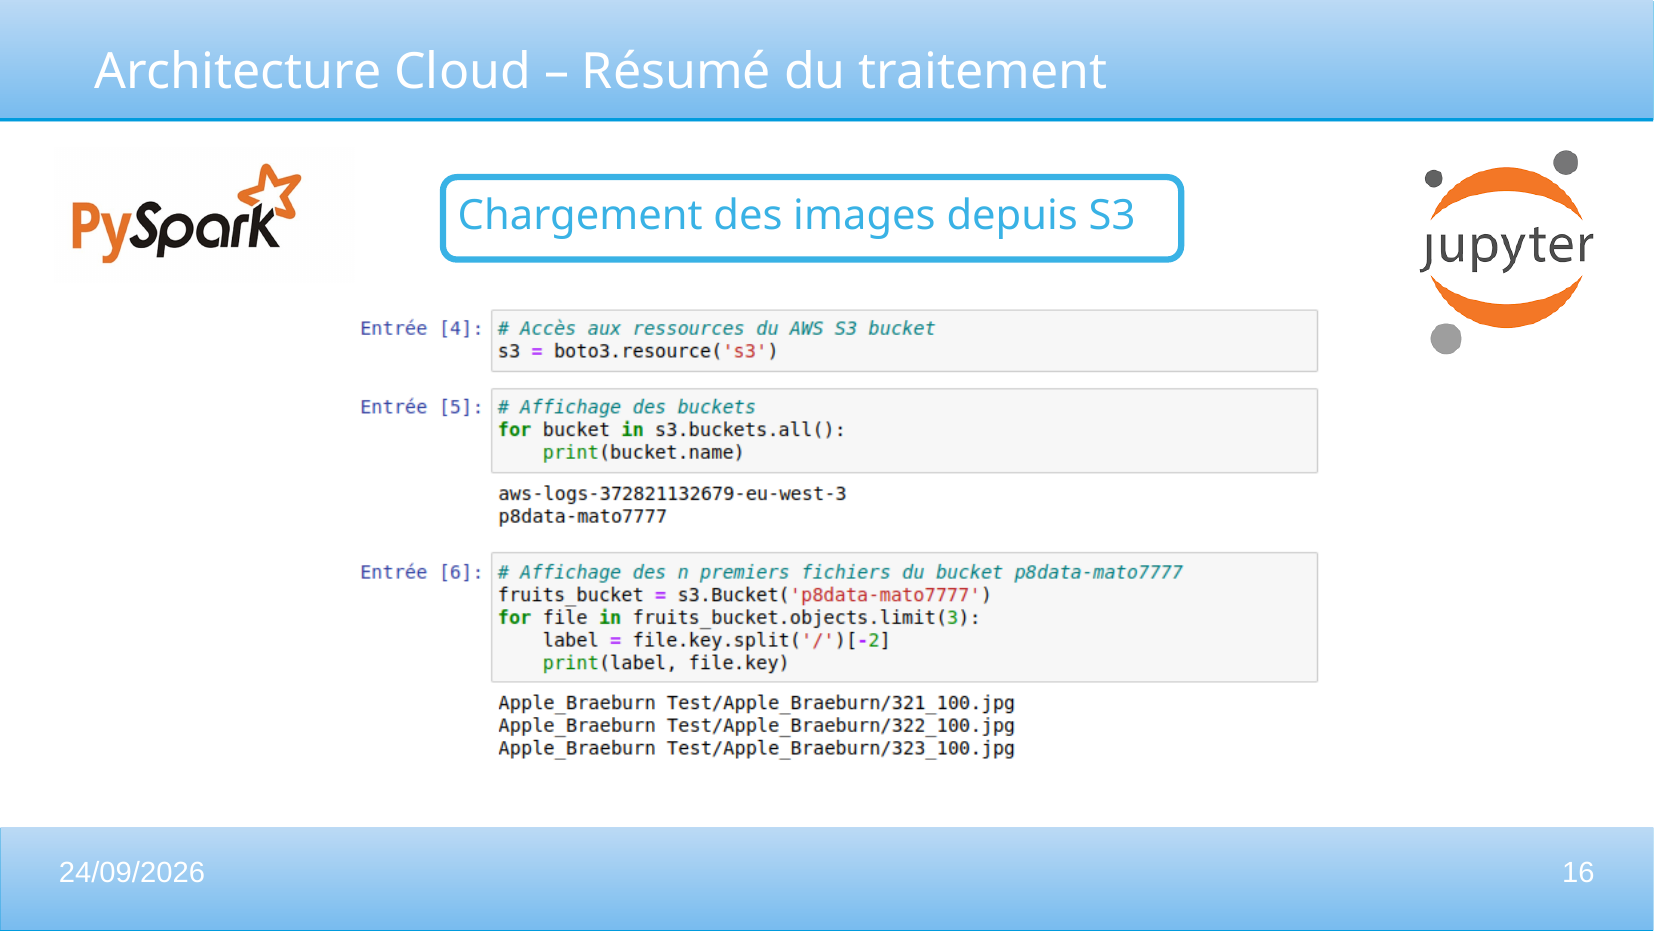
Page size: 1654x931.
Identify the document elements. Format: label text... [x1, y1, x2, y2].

picture [54, 147, 355, 283]
picture [350, 299, 1329, 768]
text_box Chargement des images depuis S3 [442, 177, 1182, 299]
picture [1417, 147, 1596, 355]
title Architecture Cloud – Résumé du traitement [59, 29, 1595, 108]
